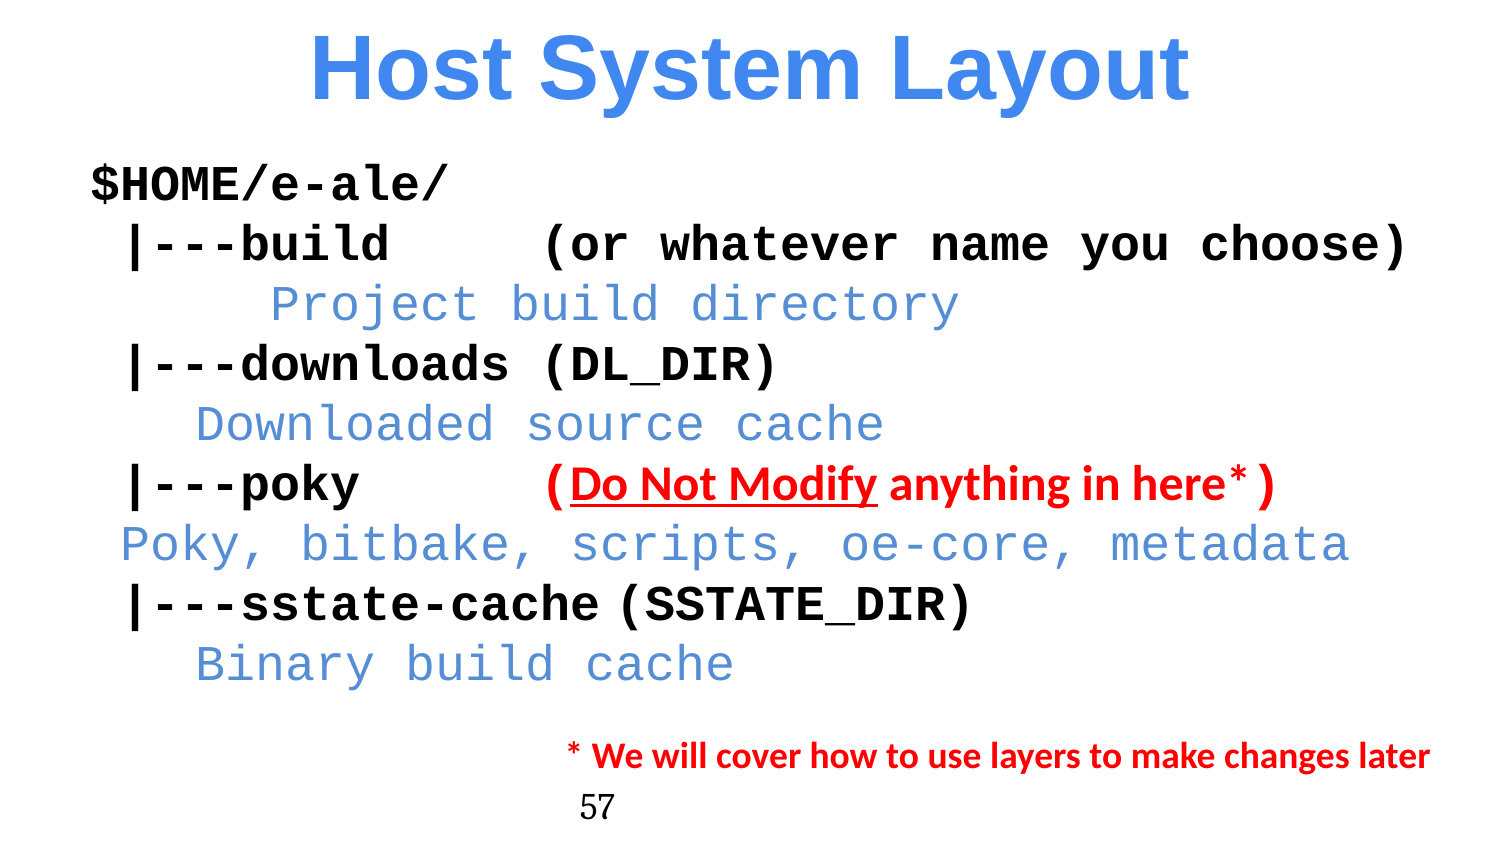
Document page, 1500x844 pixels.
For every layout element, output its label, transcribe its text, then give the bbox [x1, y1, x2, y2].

text_box Host System Layout [75, 10, 1425, 115]
text_box <number> [475, 782, 631, 827]
text_box * We will cover how to use layers to make changes later [549, 723, 1475, 769]
text_box $HOME/e-ale/ |---build (or whatever name you choose) Project build directory |---downloads (DL_DIR) Downloaded source cache |---poky (Do Not Modify anything in here*) Poky, bitbake, scripts, oe-core, metadata |---sstate-cache (SSTATE_DIR) Binary build cache [75, 142, 1475, 726]
